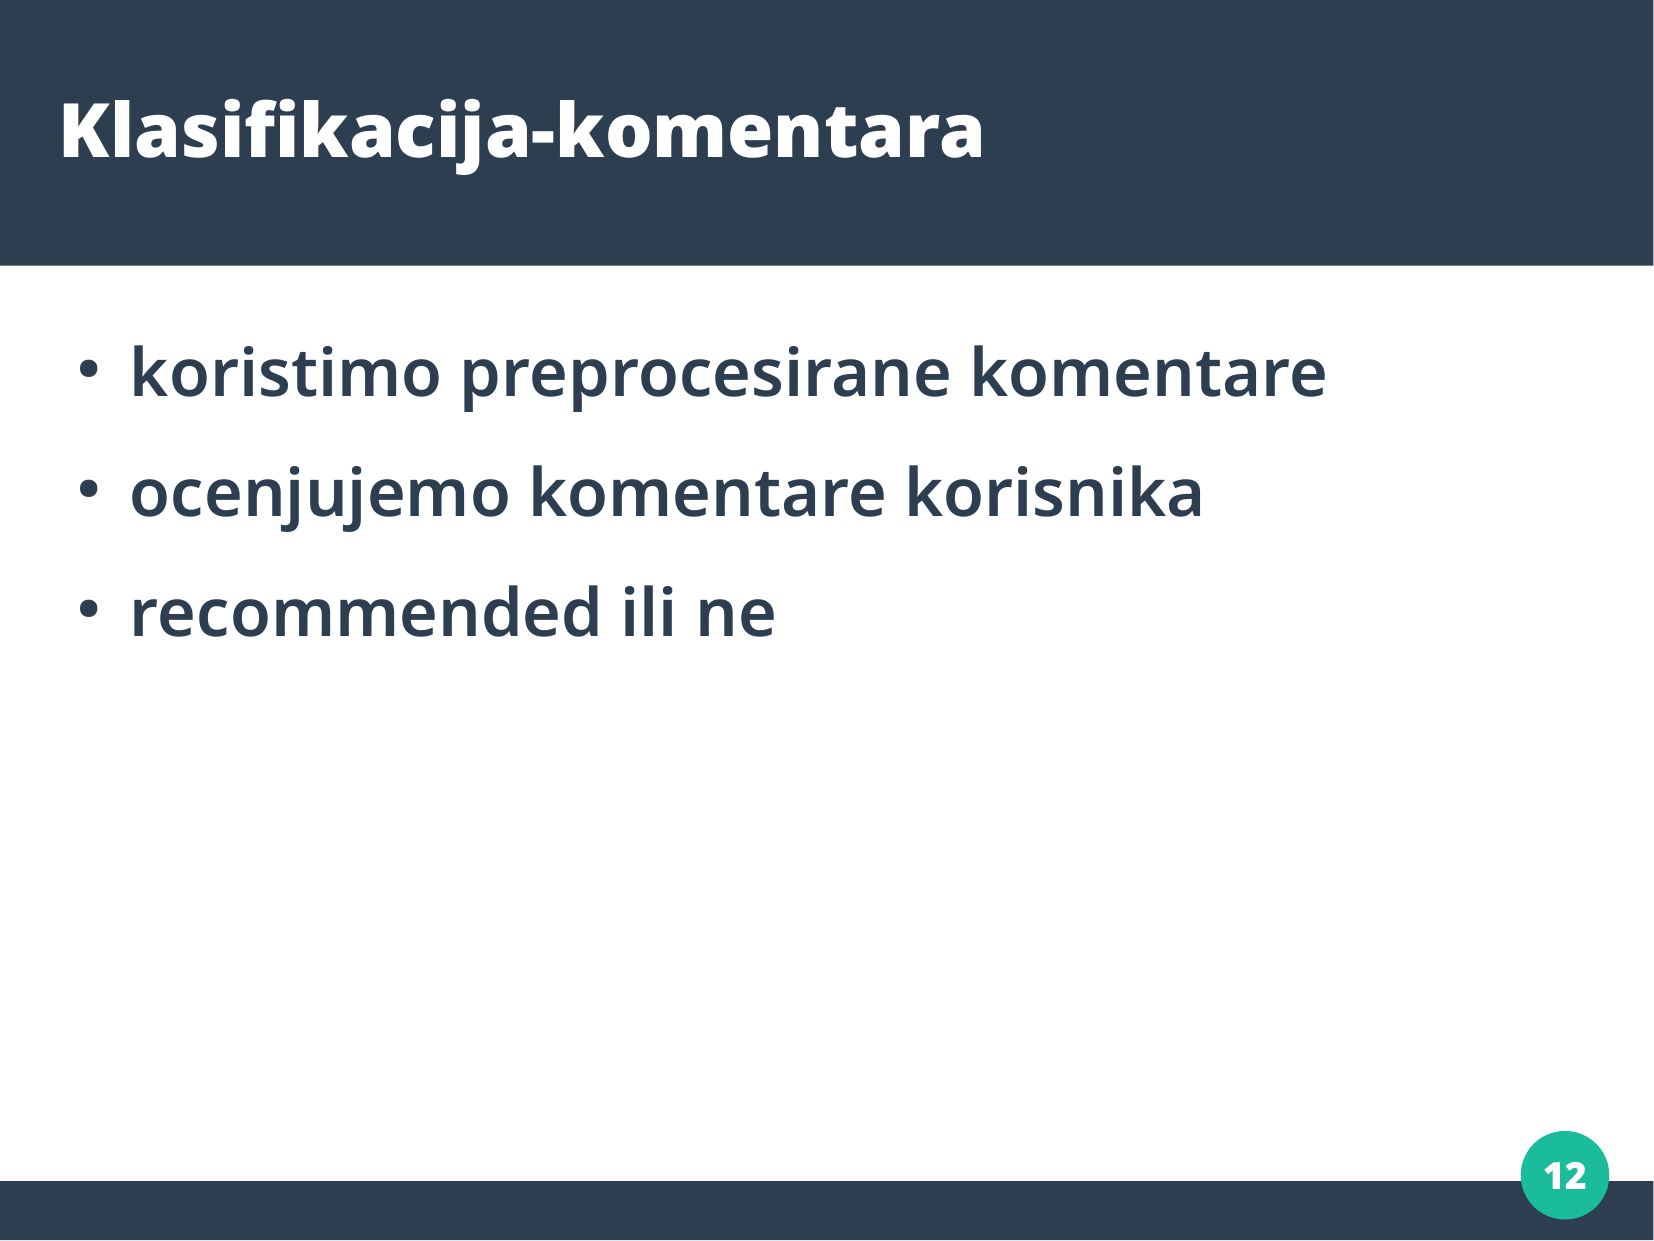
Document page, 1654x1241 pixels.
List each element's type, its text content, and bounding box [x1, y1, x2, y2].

title Klasifikacija-komentara [59, 49, 1595, 207]
list koristimo preprocesirane komentare ocenjujemo komentare korisnika recommended ili ne [59, 324, 1595, 1152]
